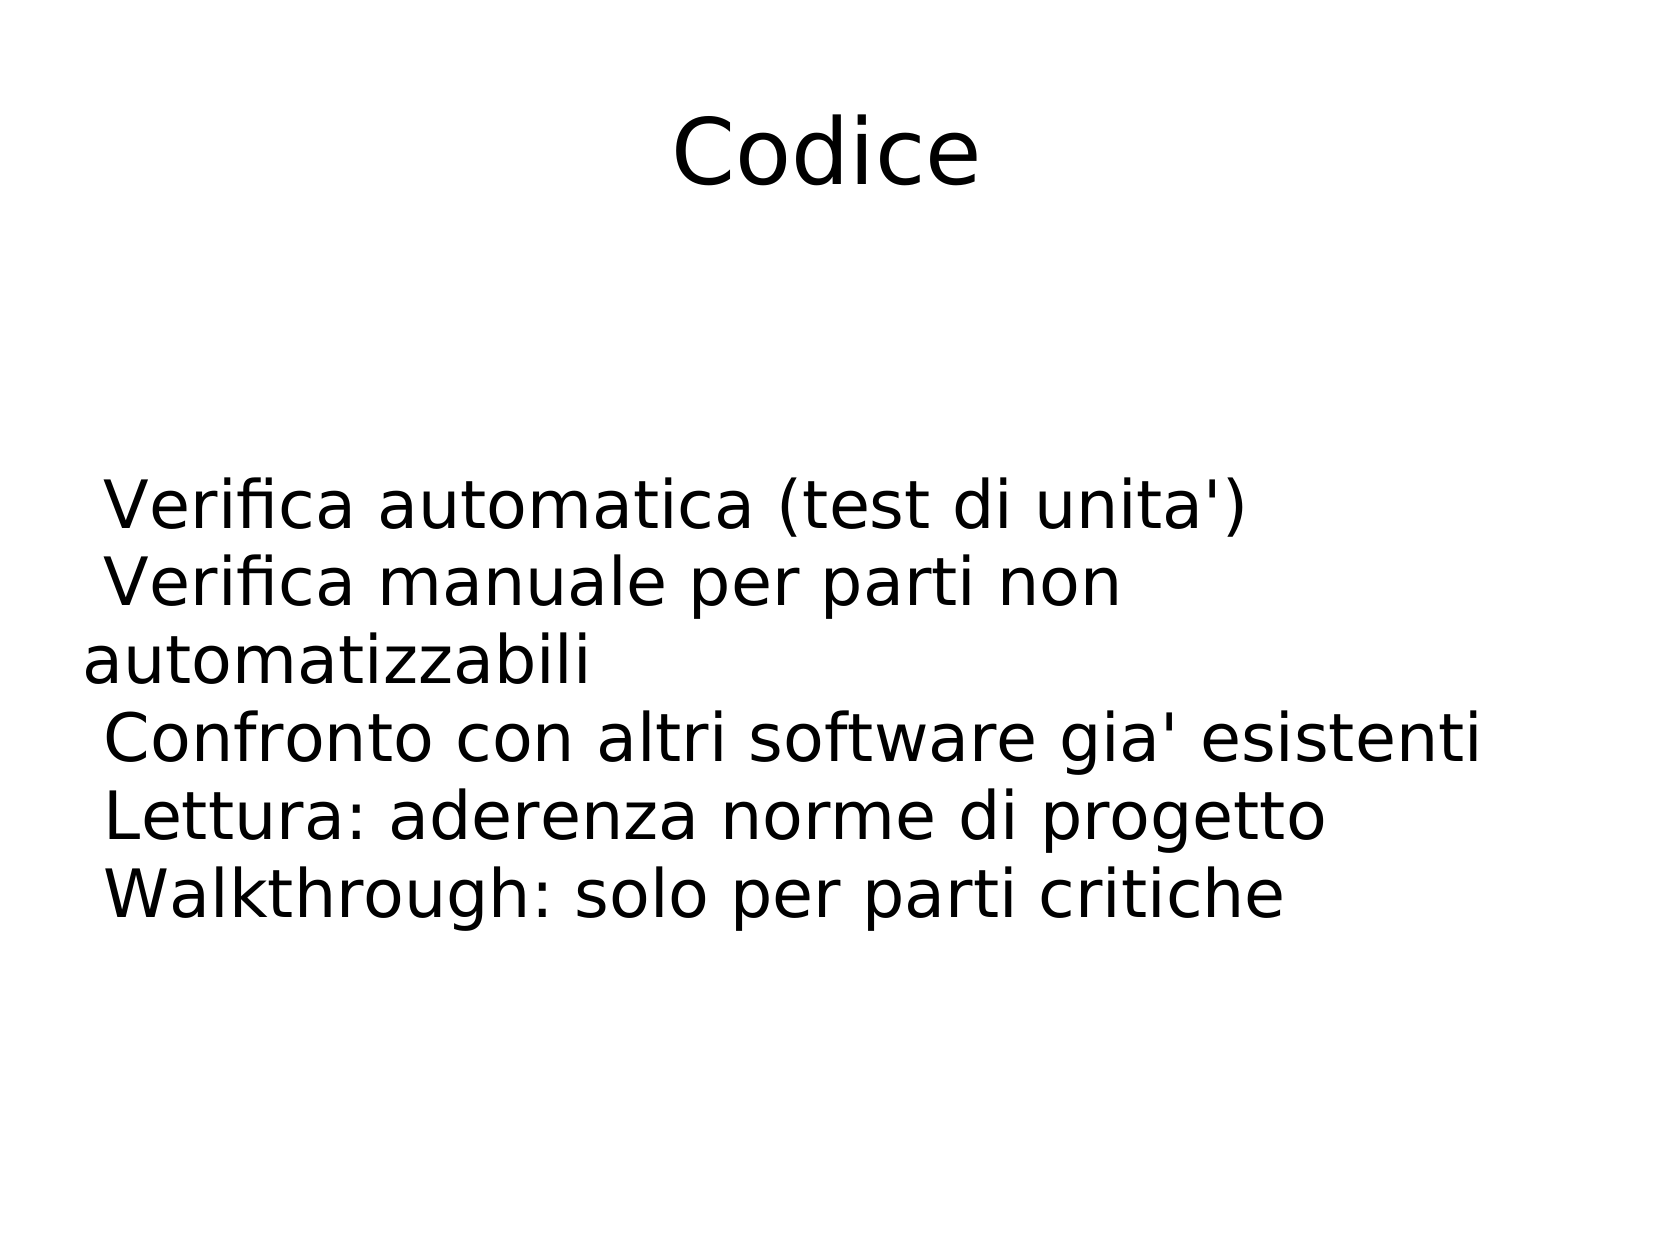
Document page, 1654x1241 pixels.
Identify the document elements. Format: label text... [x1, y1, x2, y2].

title Codice [82, 49, 1571, 257]
subtitle Verifica automatica (test di unita') Verifica manuale per parti non automatizzabili Confronto con altri software gia' esistenti Lettura: aderenza norme di progetto Walkthrough: solo per parti critiche [82, 290, 1571, 1109]
